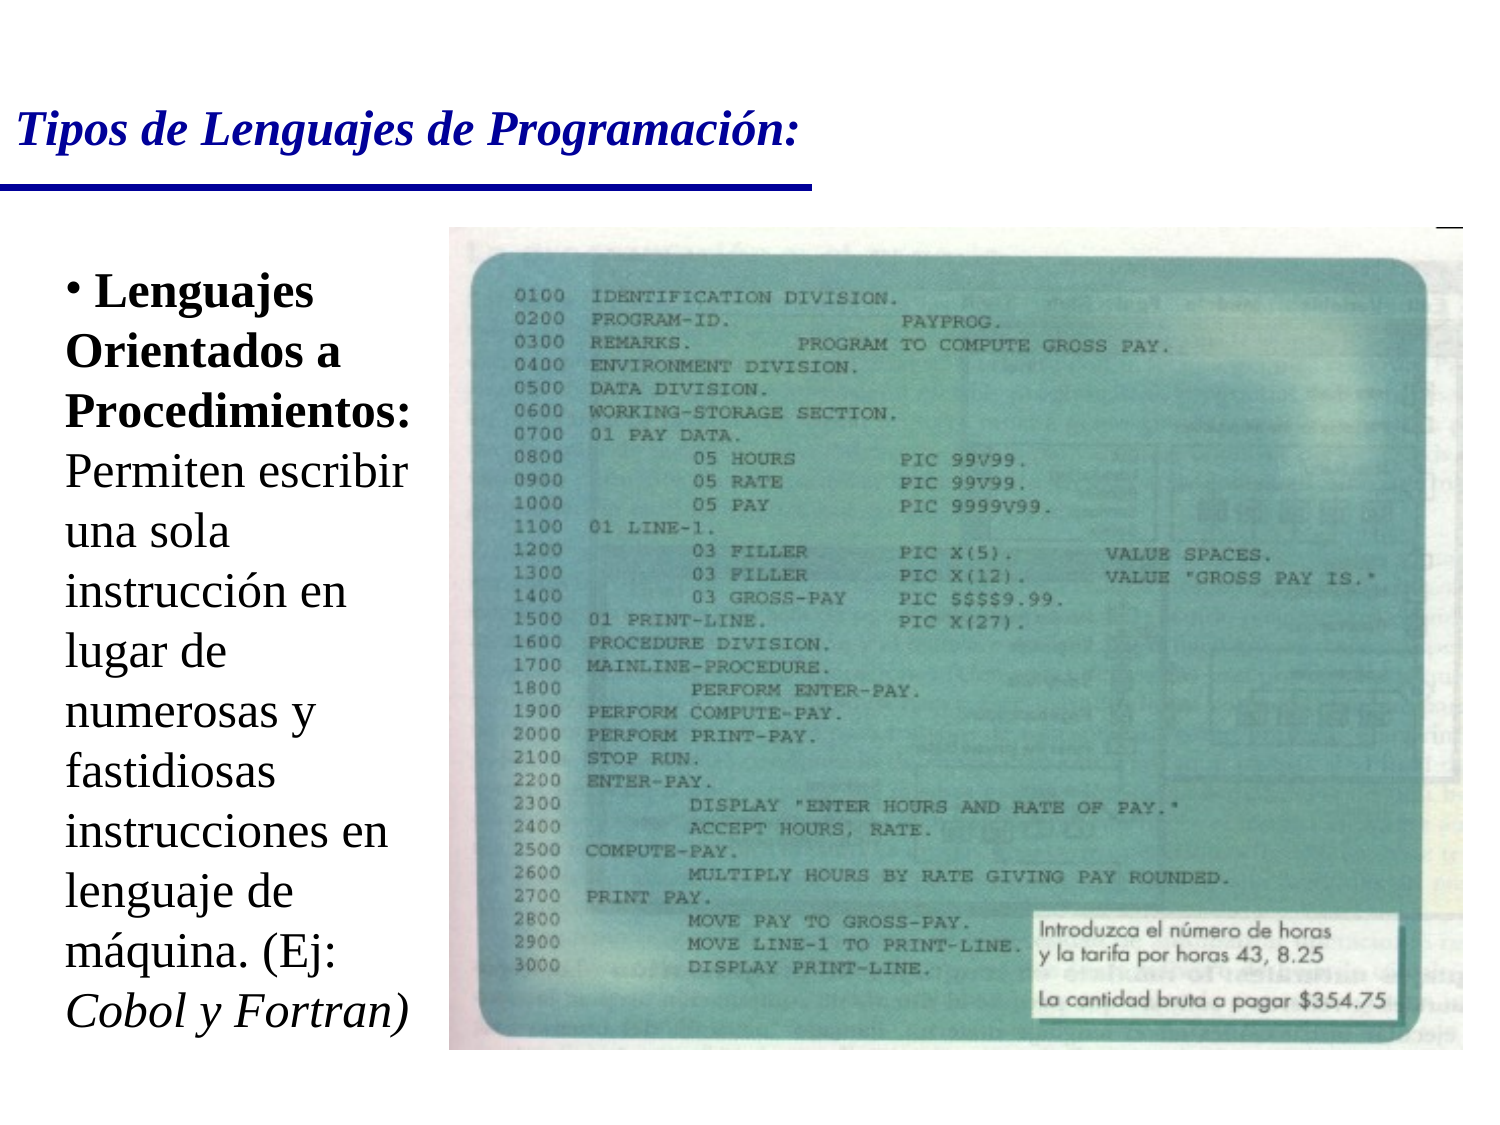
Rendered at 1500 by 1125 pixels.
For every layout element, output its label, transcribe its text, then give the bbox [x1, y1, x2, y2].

picture [449, 227, 1463, 1051]
text_box Lenguajes Orientados a Procedimientos: Permiten escribir una sola instrucción en lugar de numerosas y fastidiosas instrucciones en lenguaje de máquina. (Ej: Cobol y Fortran) [49, 249, 438, 1046]
text_box Tipos de Lenguajes de Programación: [0, 87, 901, 163]
